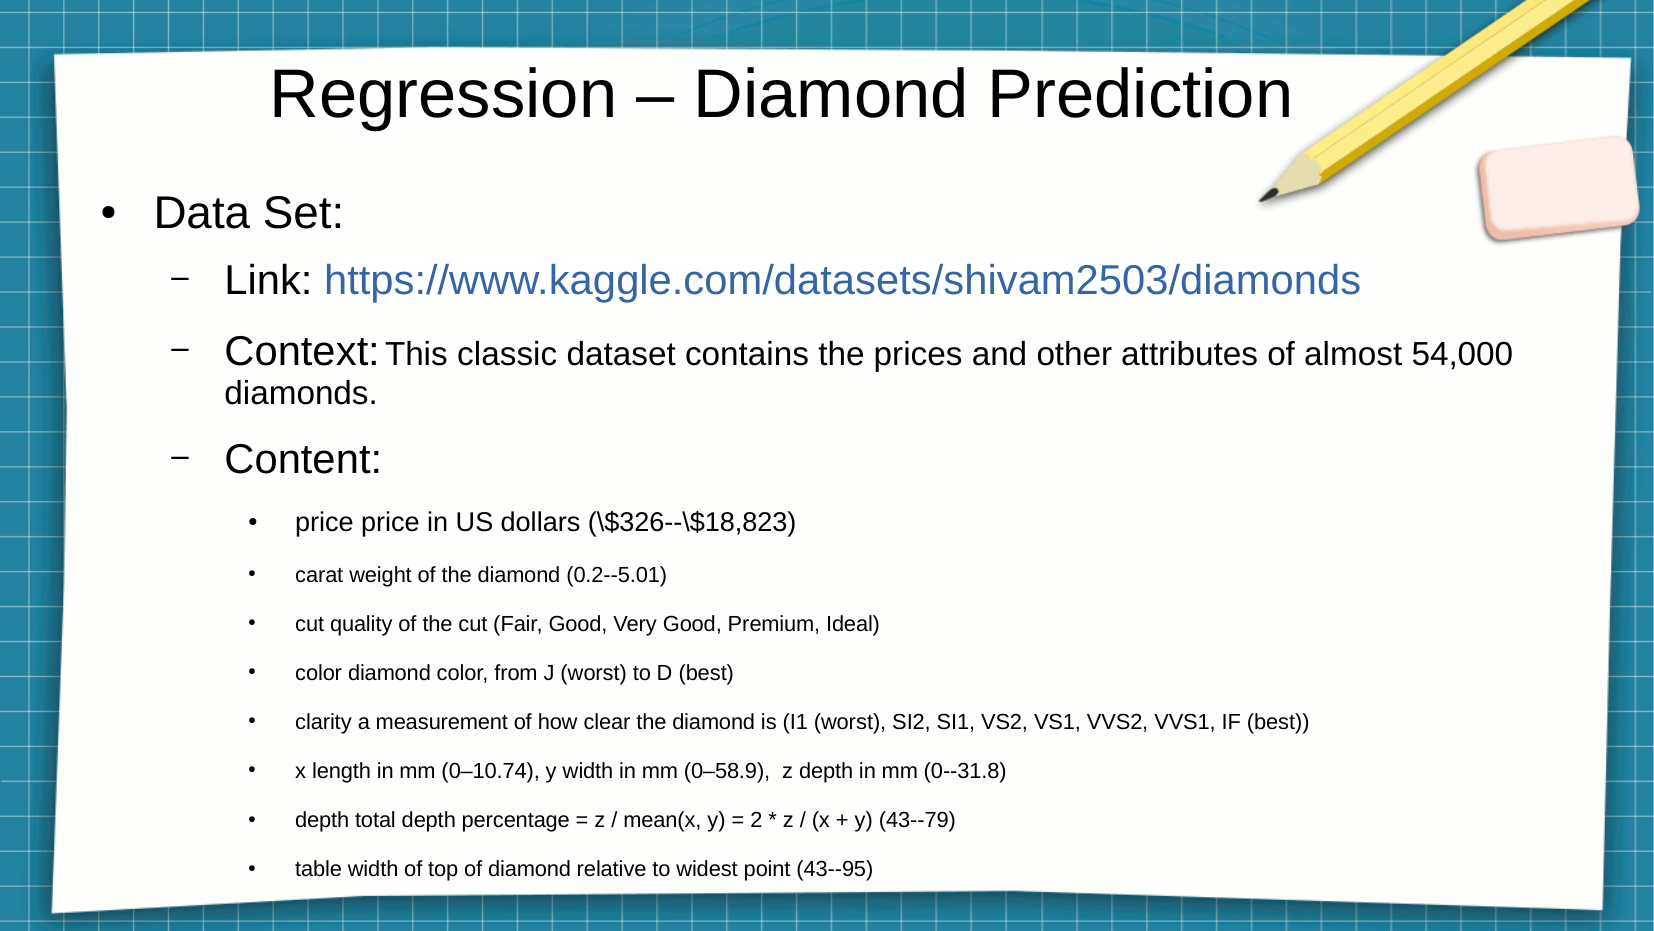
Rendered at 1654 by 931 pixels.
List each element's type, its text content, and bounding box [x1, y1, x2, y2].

picture [0, 0, 1654, 931]
title Regression – Diamond Prediction [82, 37, 1501, 151]
list Data Set: Link: https://www.kaggle.com/datasets/shivam2503/diamonds Context: This classic dataset contains the prices and other attributes of almost 54,000 diamonds. Content: price price in US dollars (\$326--\$18,823) carat weight of the diamond (0.2--5.01) cut quality of the cut (Fair, Good, Very Good, Premium, Ideal) color diamond color, from J (worst) to D (best) clarity a measurement of how clear the diamond is (I1 (worst), SI2, SI1, VS2, VS1, VVS2, VVS1, IF (best)) x length in mm (0–10.74), y width in mm (0–58.9), z depth in mm (0--31.8) depth total depth percentage = z / mean(x, y) = 2 * z / (x + y) (43--79) table width of top of diamond relative to widest point (43--95) [82, 187, 1571, 901]
